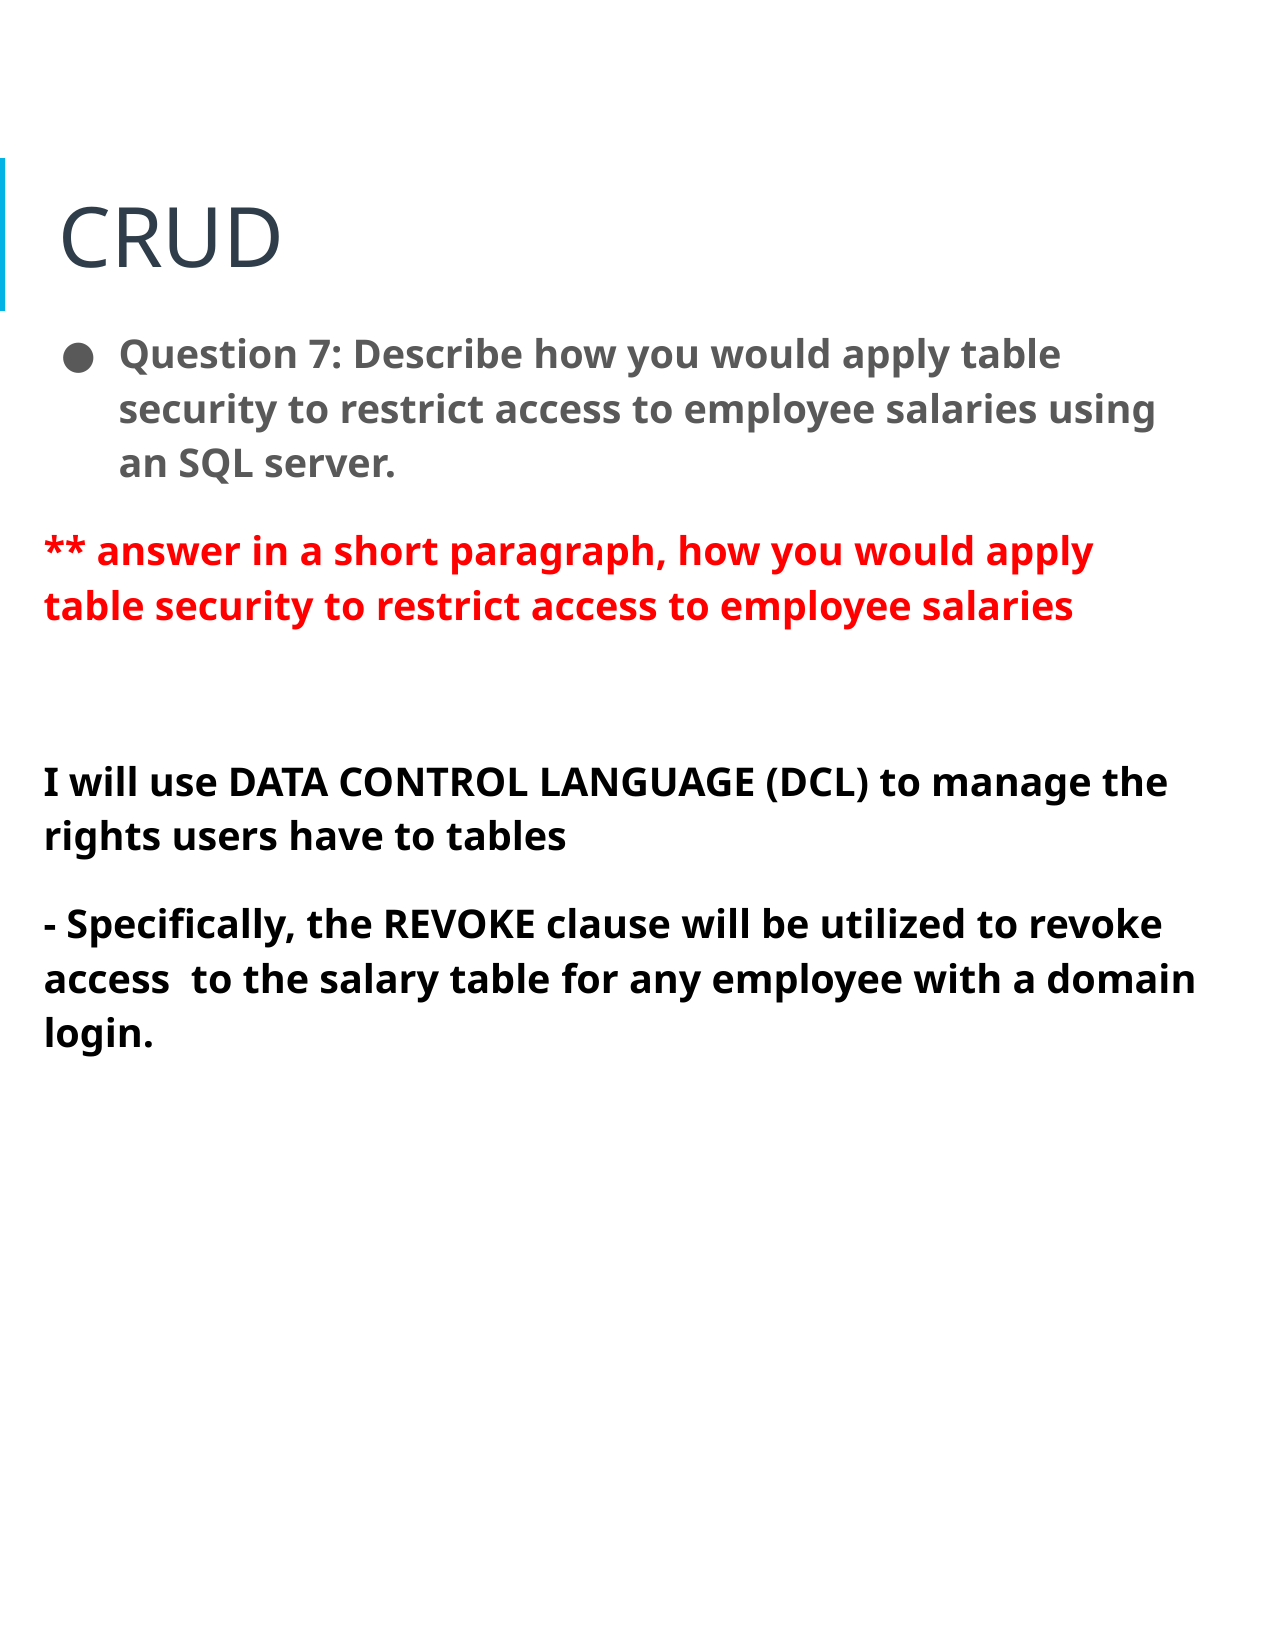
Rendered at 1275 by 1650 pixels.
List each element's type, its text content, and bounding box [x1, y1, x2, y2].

title CRUD [43, 142, 1232, 327]
list Question 7: Describe how you would apply table security to restrict access to employee salaries using an SQL server. ** answer in a short paragraph, how you would apply table security to restrict access to employee salaries I will use DATA CONTROL LANGUAGE (DCL) to manage the rights users have to tables - Specifically, the REVOKE clause will be utilized to revoke access to the salary table for any employee with a domain login. [28, 307, 1217, 1576]
